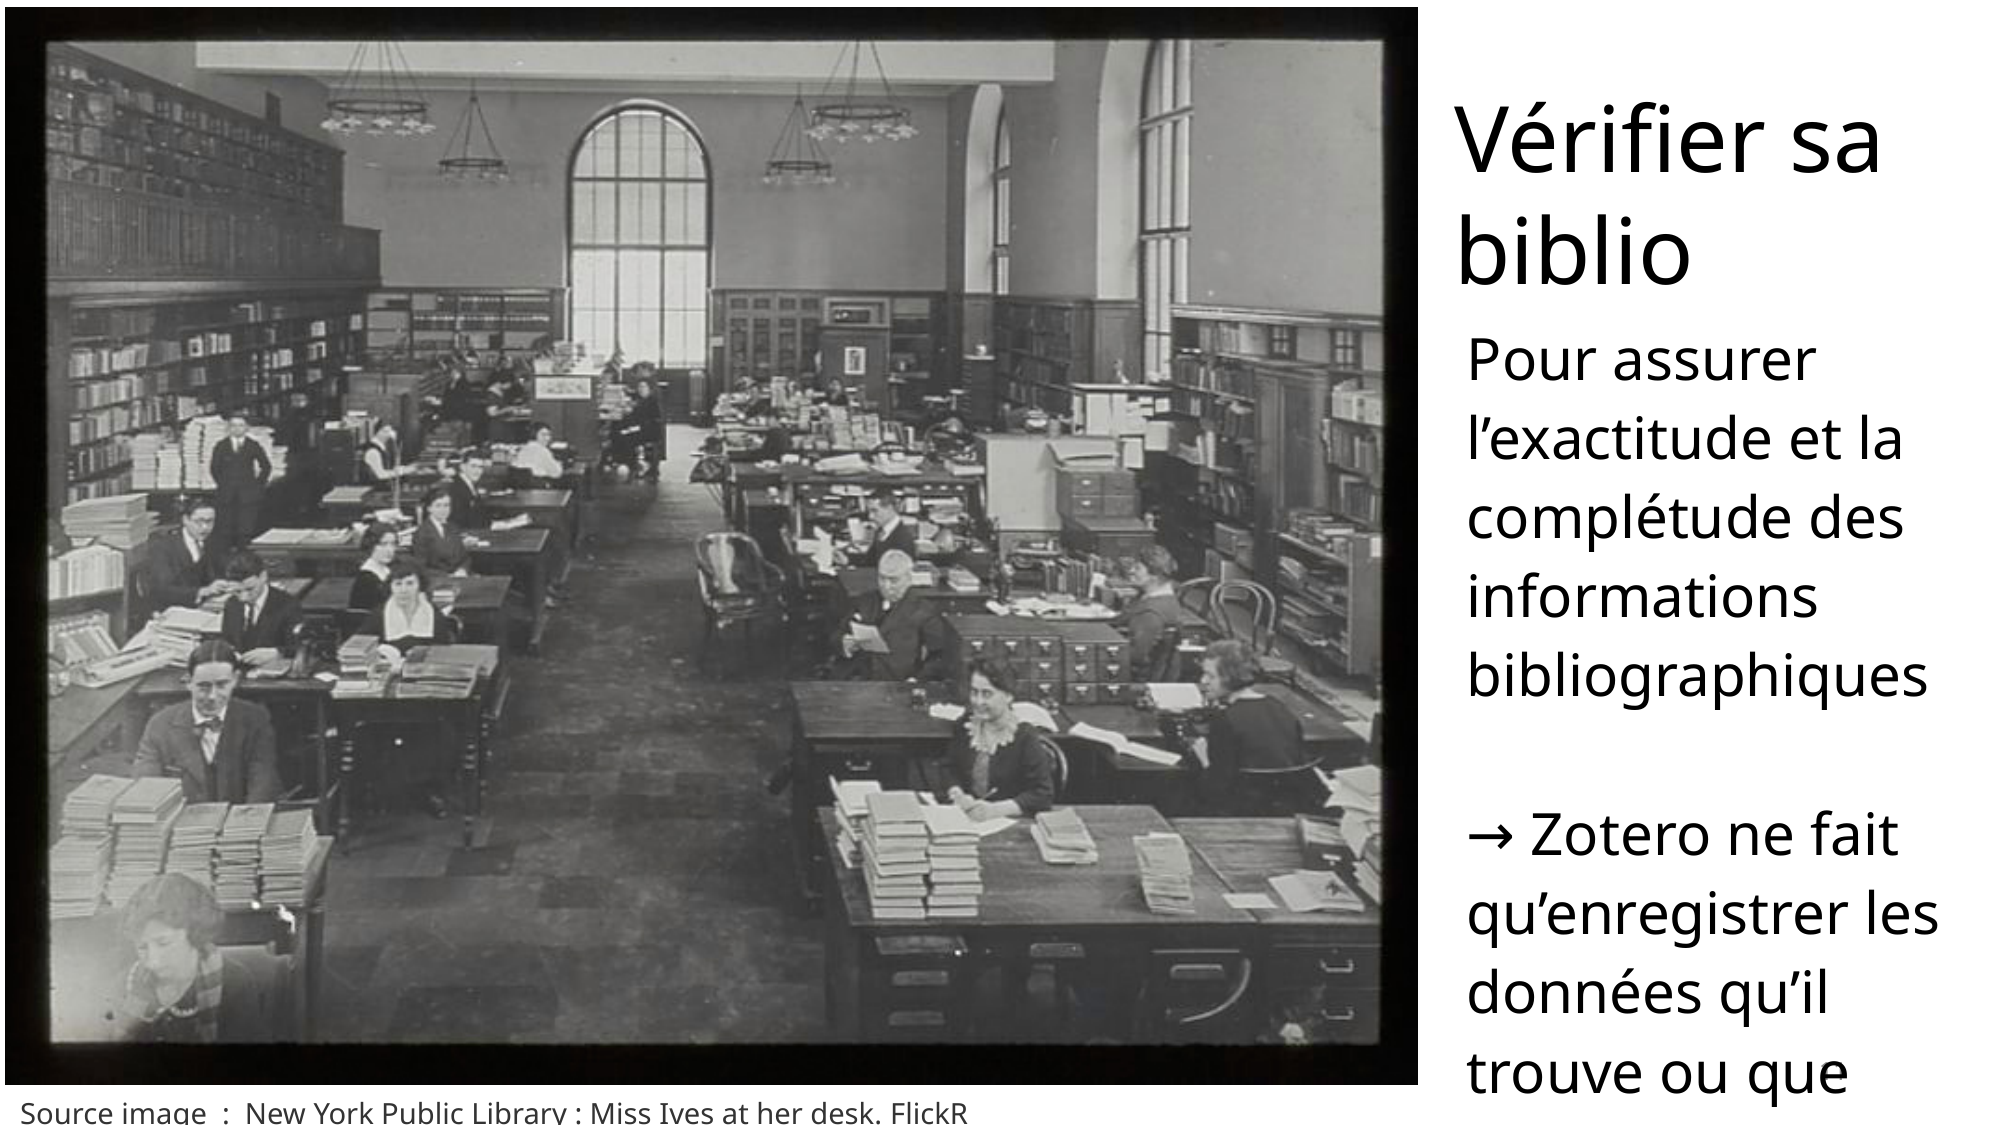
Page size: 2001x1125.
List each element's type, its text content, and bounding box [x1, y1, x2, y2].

title Vérifier sa biblio [1454, 64, 2000, 325]
text_box Source image : New York Public Library : Miss Ives at her desk. FlickR [5, 1085, 1213, 1125]
picture [5, 7, 1418, 1085]
text_box Pour assurer l’exactitude et la complétude des informations bibliographiques → Zotero ne fait qu’enregistrer les données qu’il trouve ou que vous saisissez… C’est vous le cerveau ! [1452, 310, 1984, 1024]
